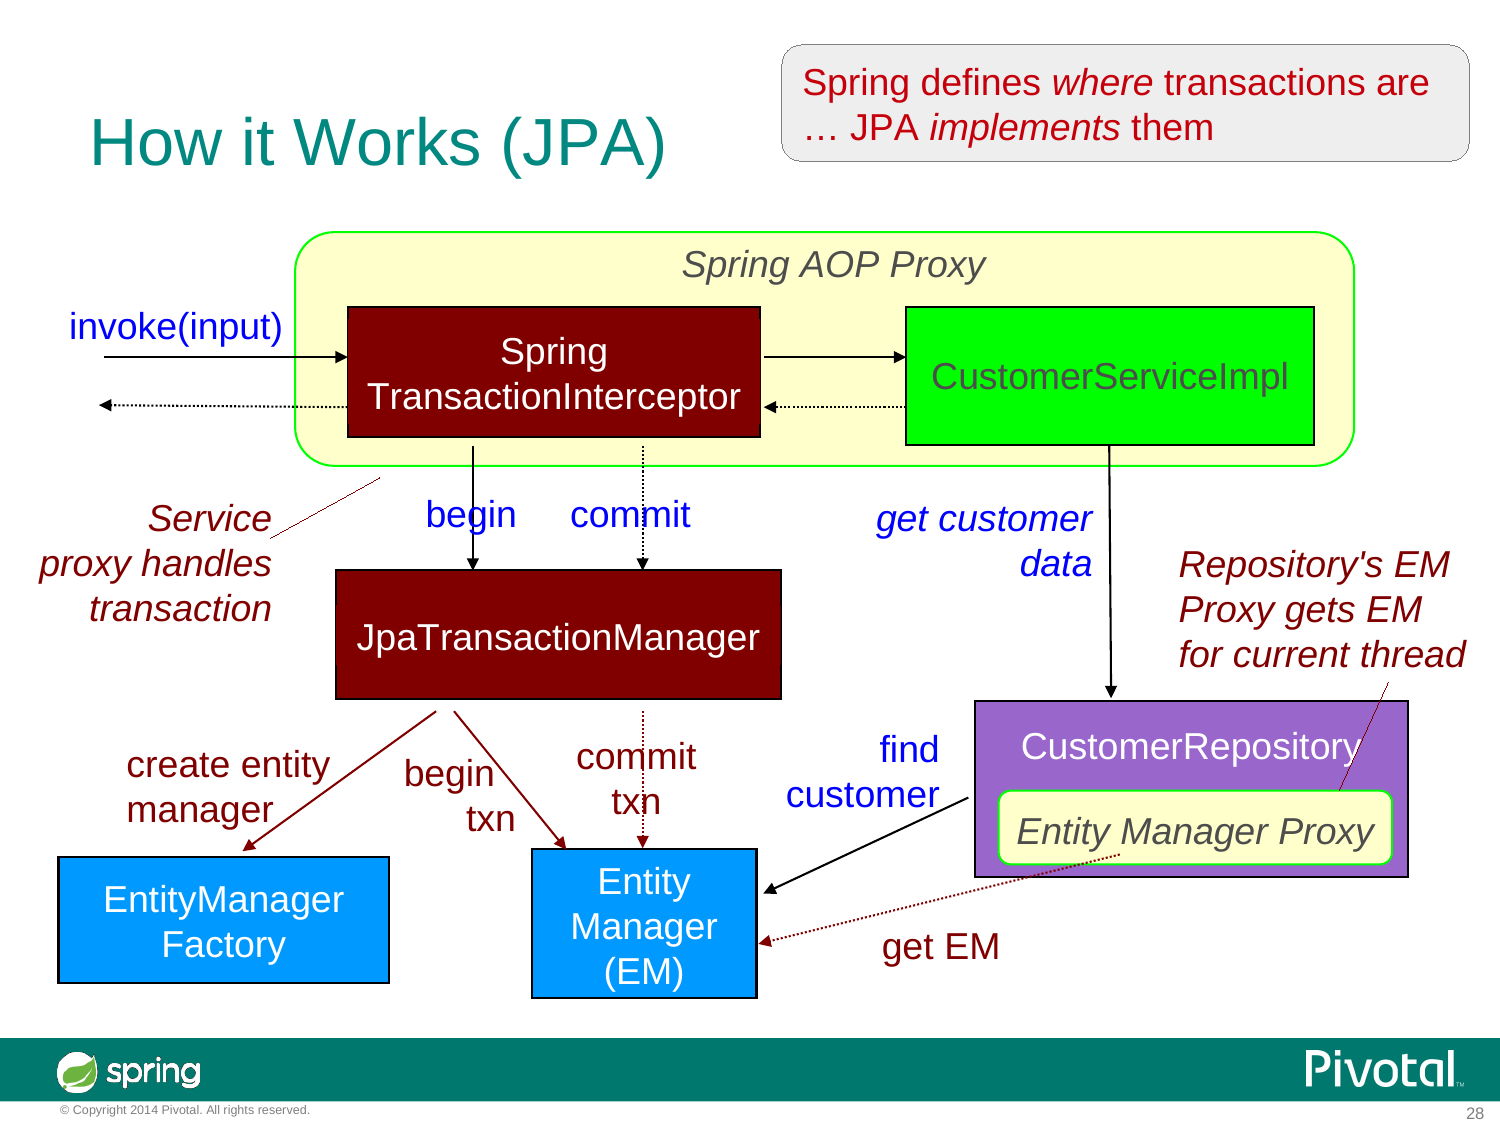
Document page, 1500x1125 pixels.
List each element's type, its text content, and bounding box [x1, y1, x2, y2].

text_box begin txn [388, 741, 532, 854]
text_box get EM [867, 914, 1016, 975]
text_box Repository's EM Proxy gets EM for current thread [1163, 532, 1482, 683]
text_box [336, 569, 781, 604]
text_box CustomerServiceImpl [906, 344, 1315, 405]
text_box EntityManager Factory [58, 857, 389, 983]
text_box CustomerRepository [974, 701, 1408, 878]
picture [32, 1041, 210, 1103]
text_box Entity Manager Proxy [996, 798, 1394, 860]
text_box JpaTransactionManager [336, 604, 781, 666]
text_box find customer [919, 804, 960, 823]
text_box Service proxy handles transaction [24, 486, 288, 637]
text_box [336, 666, 781, 700]
text_box create entity manager [111, 732, 346, 845]
text_box [295, 233, 1355, 466]
text_box Spring TransactionInterceptor [347, 318, 761, 425]
title How it Works (JPA) [75, 45, 1426, 233]
picture [1306, 1050, 1464, 1087]
text_box Spring AOP Proxy [589, 232, 1078, 293]
text_box get customer data [861, 486, 1108, 592]
text_box Entity Manager (EM) [531, 849, 757, 998]
text_box Spring defines where transactions are … JPA implements them [781, 44, 1470, 162]
text_box invoke(input) [54, 294, 299, 356]
text_box commit [555, 482, 706, 543]
text_box [1001, 860, 1390, 865]
text_box find customer [771, 717, 960, 823]
text_box begin [410, 482, 532, 543]
text_box [999, 790, 1392, 798]
text_box commit txn [561, 724, 712, 830]
